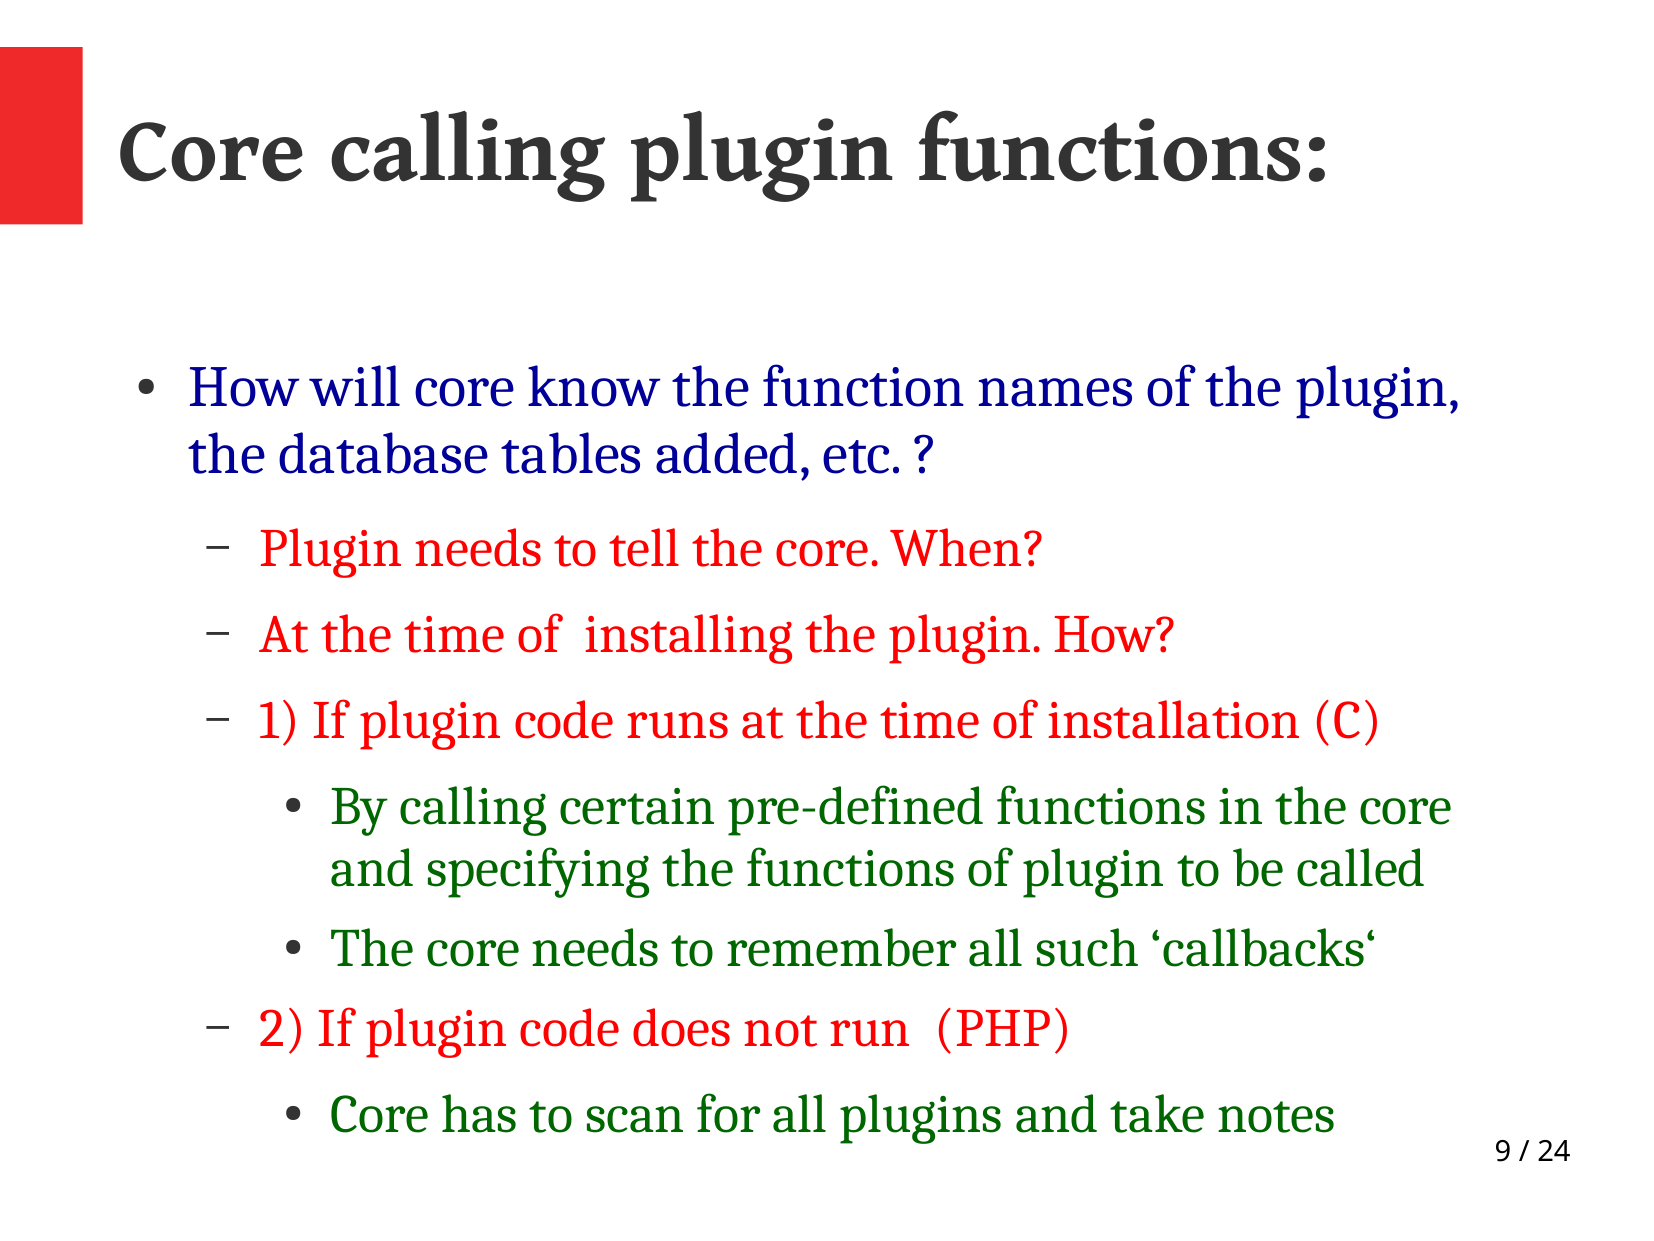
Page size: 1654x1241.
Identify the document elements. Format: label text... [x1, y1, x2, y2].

title Core calling plugin functions: [118, 49, 1571, 257]
list How will core know the function names of the plugin, the database tables added, etc. ? Plugin needs to tell the core. When? At the time of installing the plugin. How? 1) If plugin code runs at the time of installation (C) By calling certain pre-defined functions in the core and specifying the functions of plugin to be called The core needs to remember all such ‘callbacks‘ 2) If plugin code does not run (PHP) Core has to scan for all plugins and take notes [118, 354, 1536, 1074]
